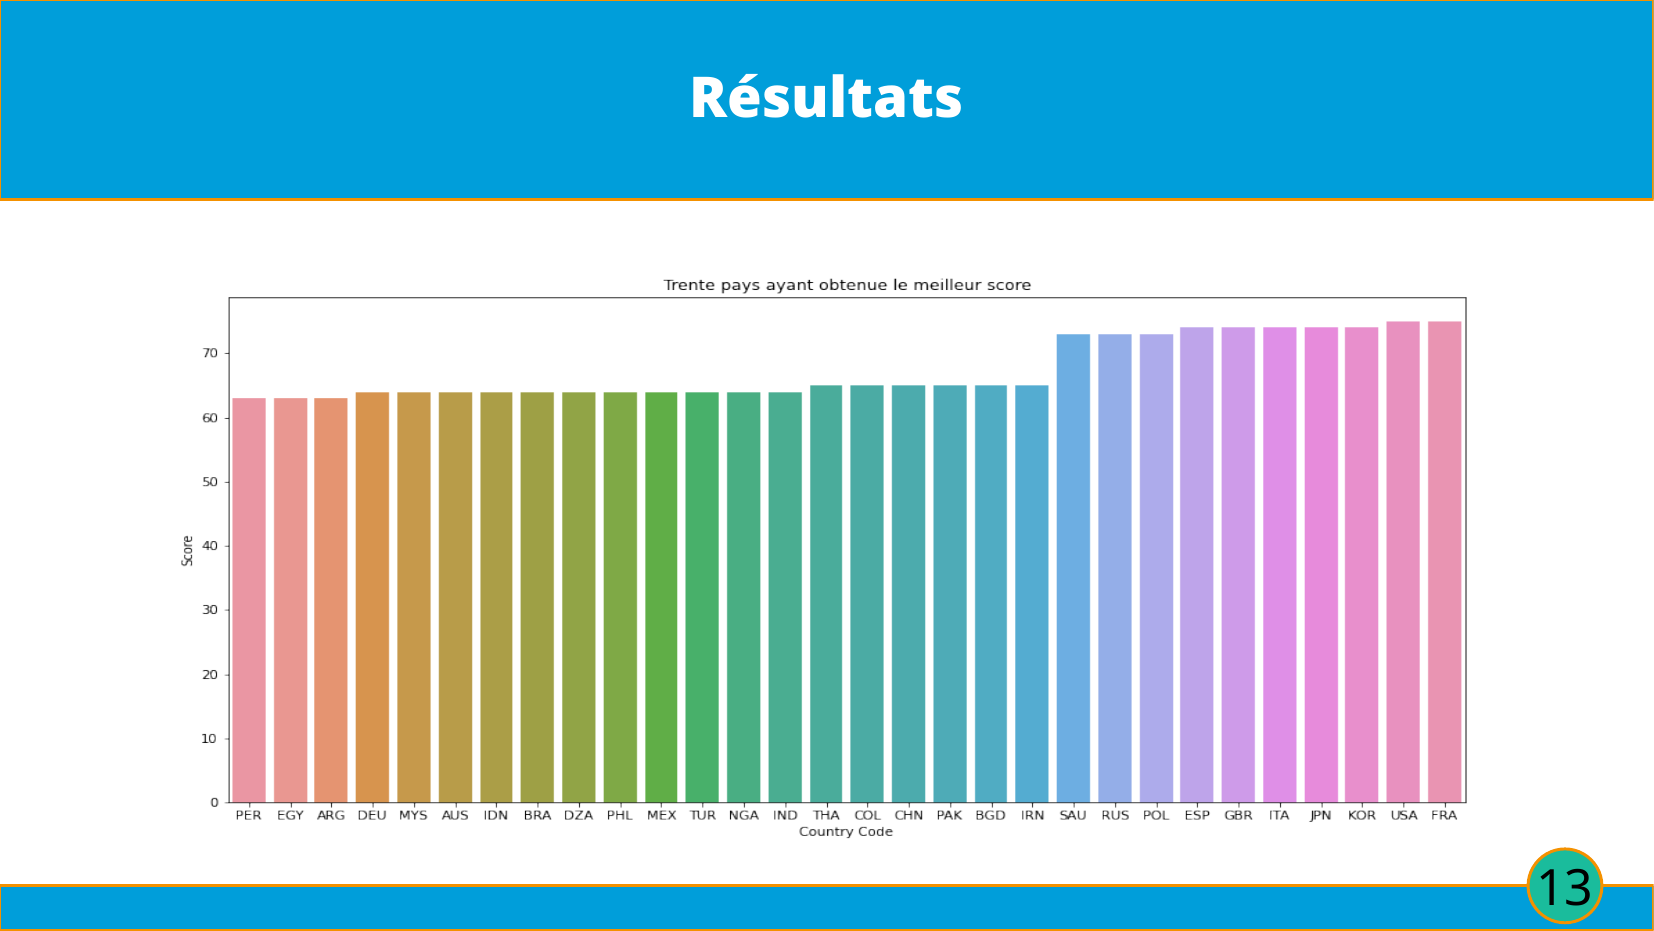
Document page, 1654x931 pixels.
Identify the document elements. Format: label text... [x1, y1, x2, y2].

title Résultats [59, 37, 1595, 155]
picture [29, 217, 1625, 886]
